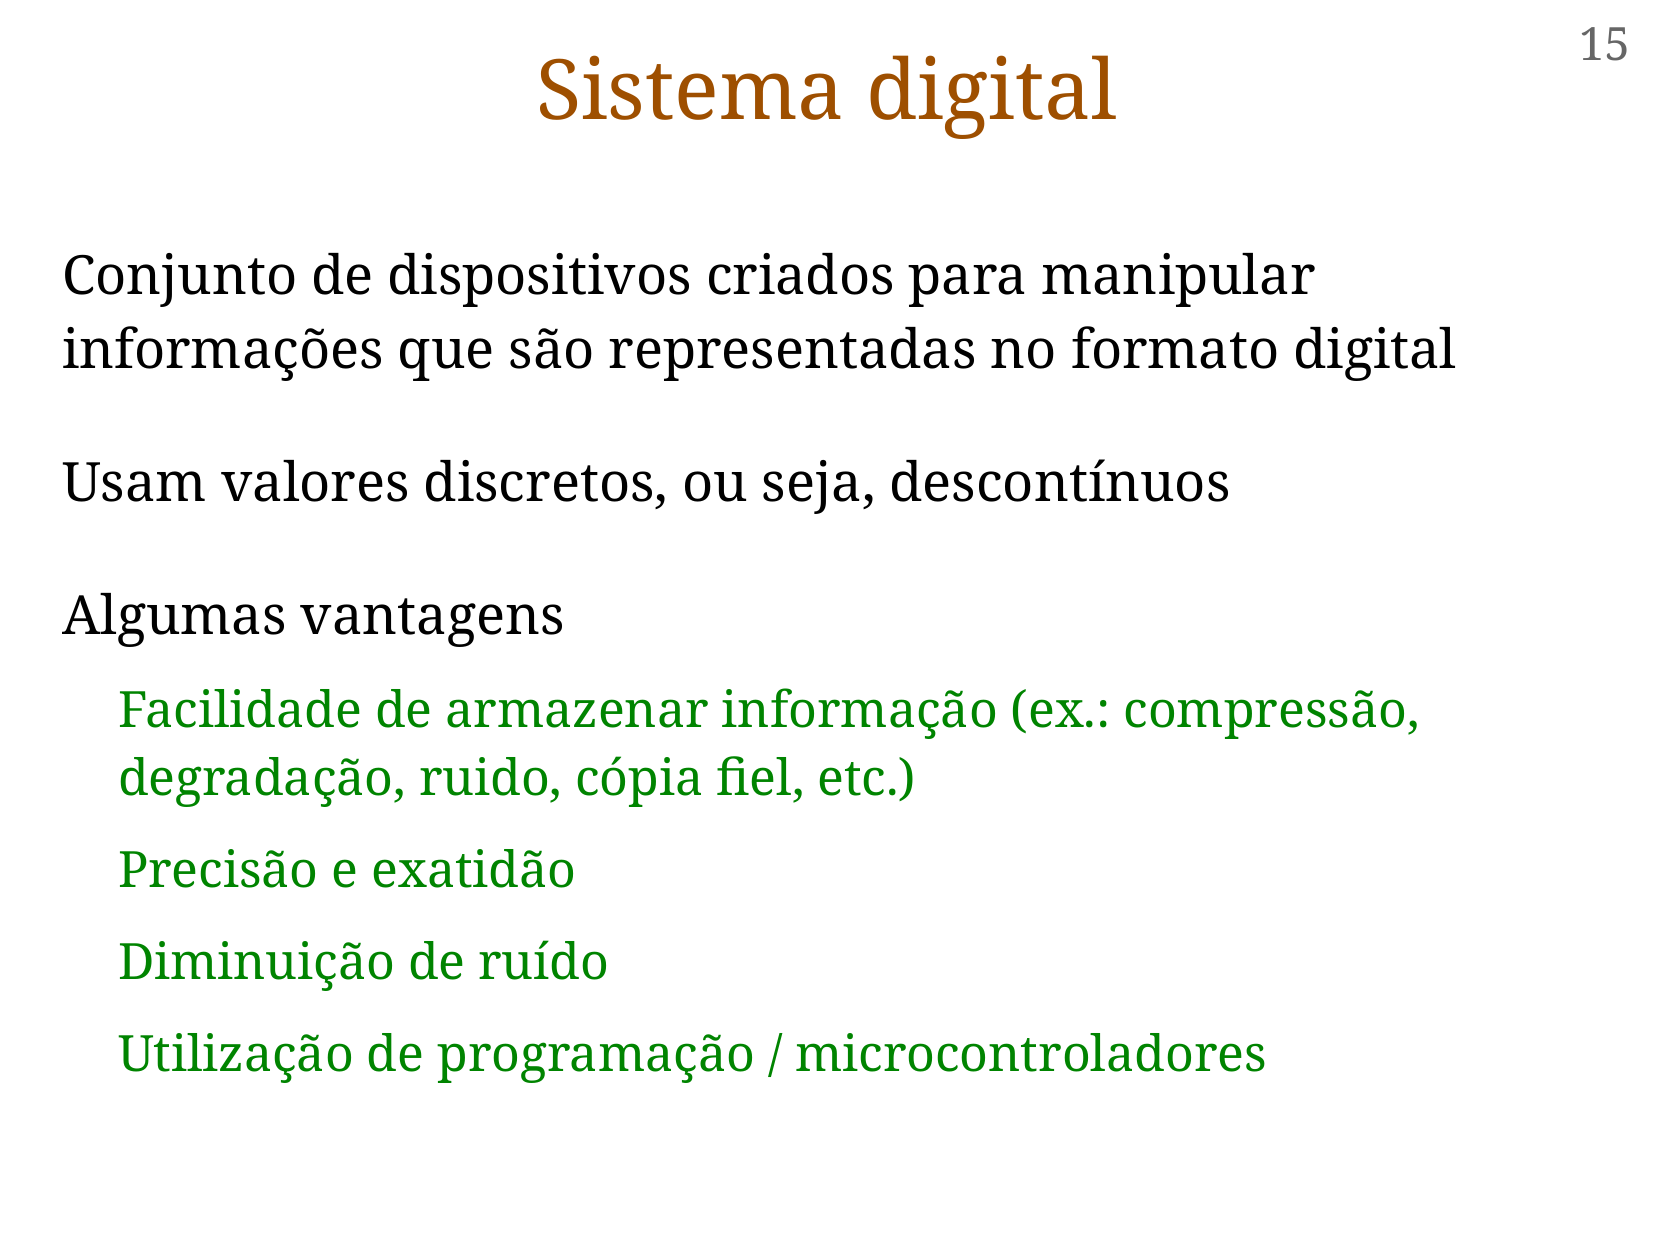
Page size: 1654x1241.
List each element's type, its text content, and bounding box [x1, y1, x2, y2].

list Conjunto de dispositivos criados para manipular informações que são representadas no formato digital Usam valores discretos, ou seja, descontínuos Algumas vantagens Facilidade de armazenar informação (ex.: compressão, degradação, ruido, cópia fiel, etc.) Precisão e exatidão Diminuição de ruído Utilização de programação / microcontroladores [59, 236, 1595, 1211]
title Sistema digital [59, 29, 1595, 148]
